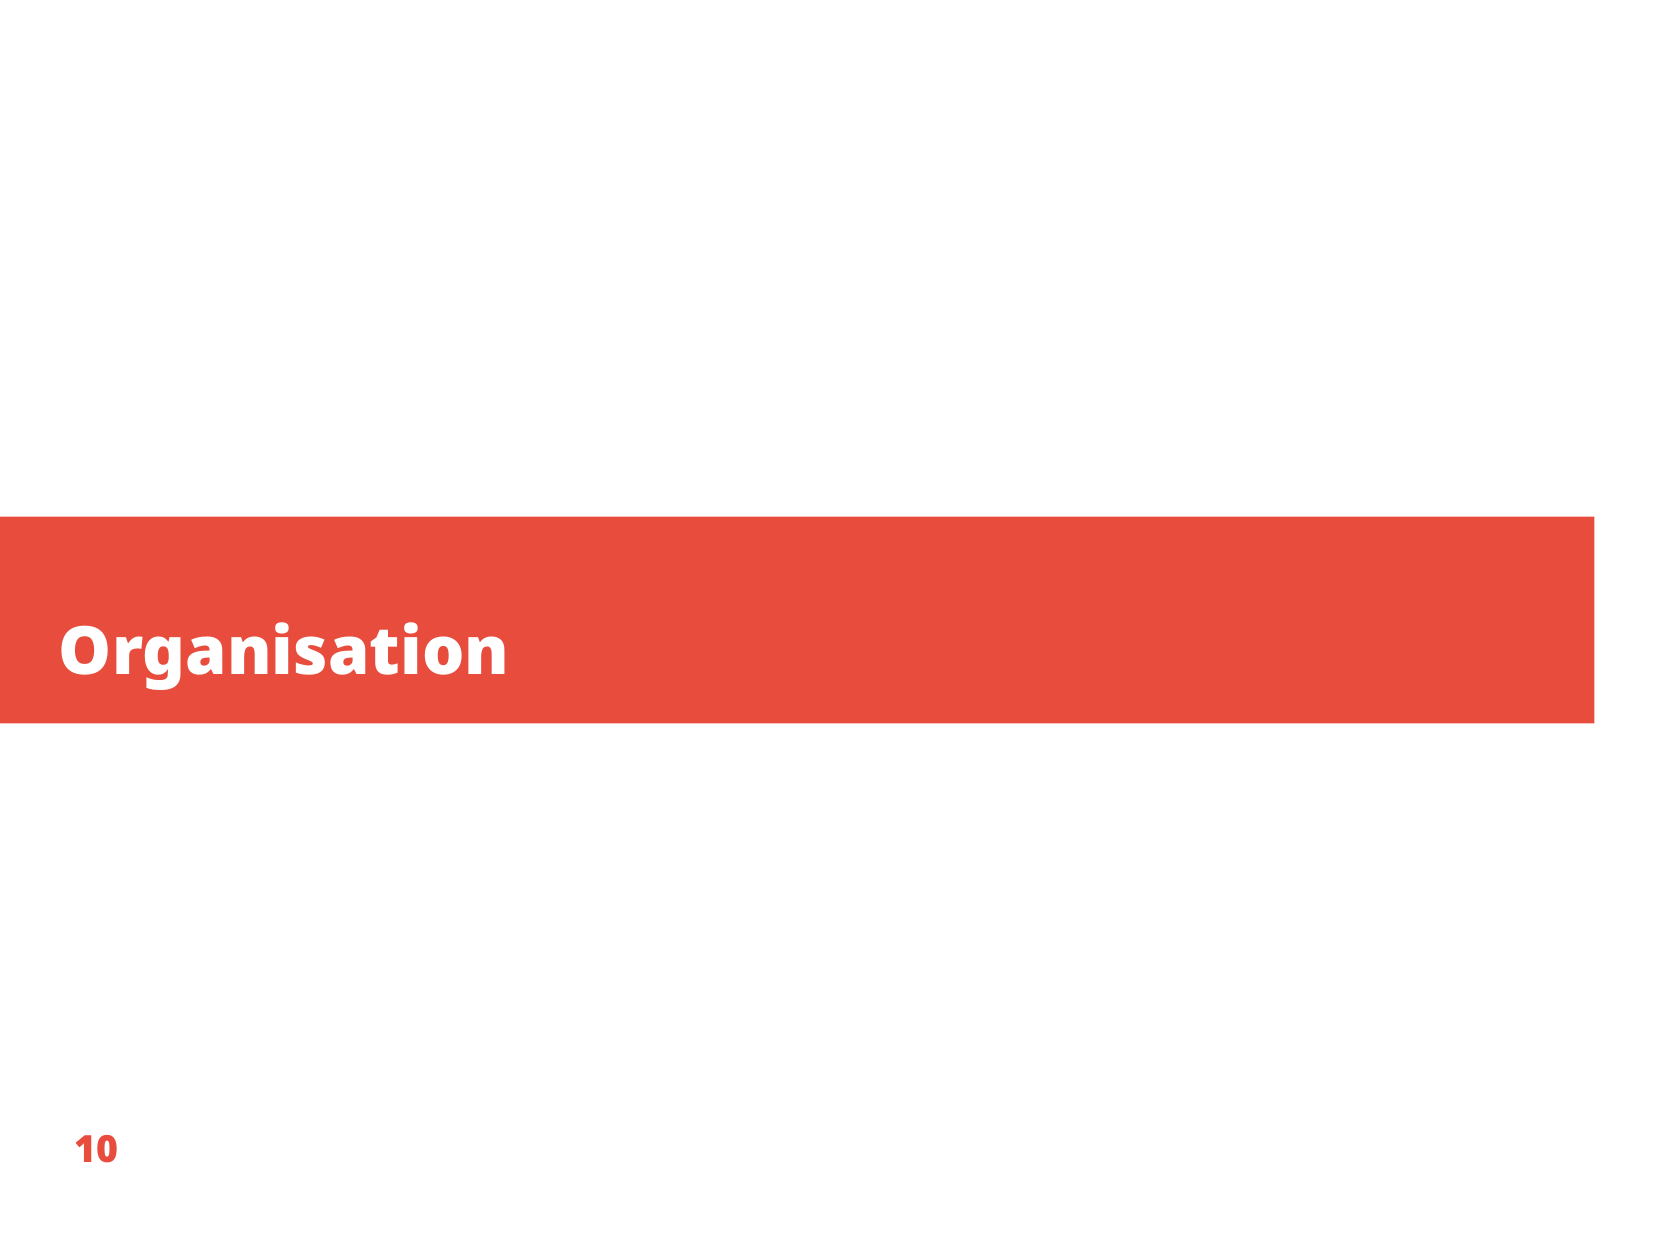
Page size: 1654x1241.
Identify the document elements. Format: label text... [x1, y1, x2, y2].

title Organisation [59, 546, 1595, 694]
